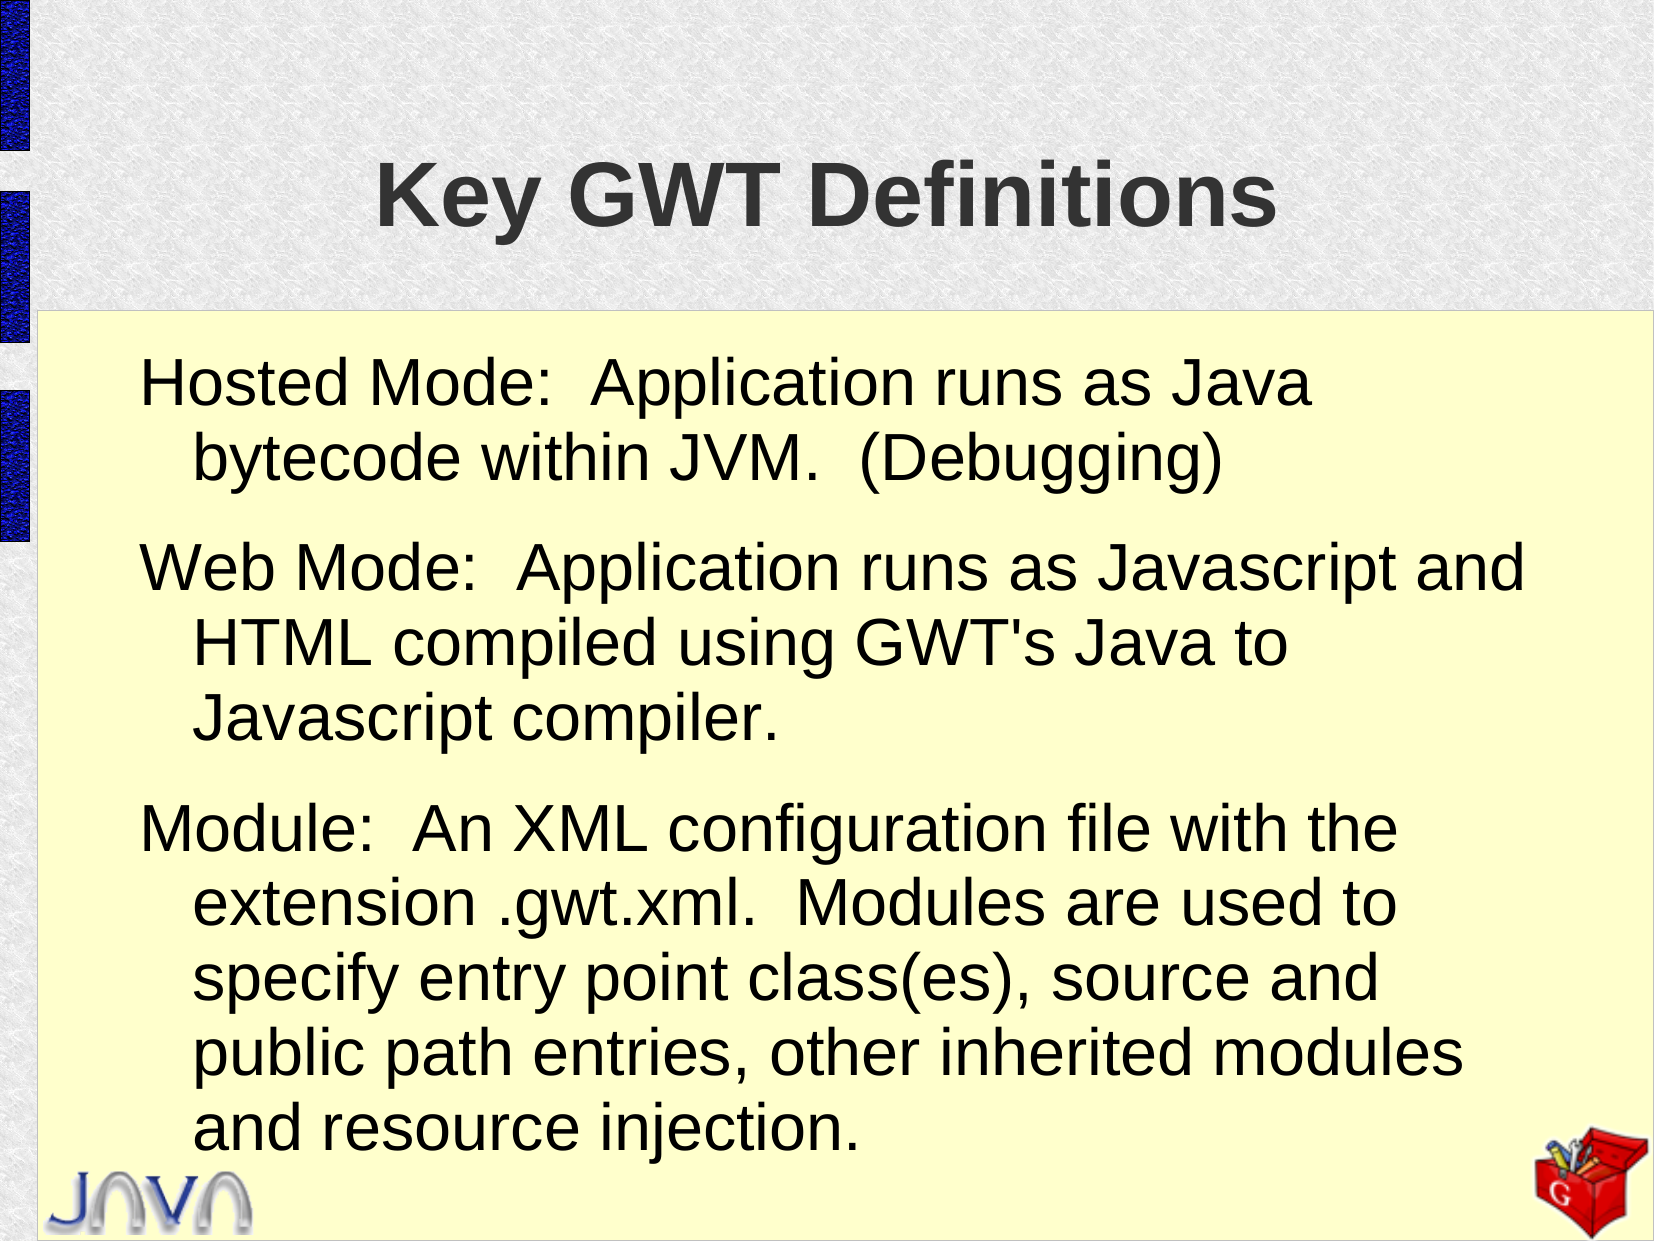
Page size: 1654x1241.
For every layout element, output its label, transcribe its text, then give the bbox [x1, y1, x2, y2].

picture [1, 1, 29, 150]
picture [1534, 1118, 1654, 1241]
title Key GWT Definitions [121, 91, 1534, 299]
picture [43, 1162, 121, 1235]
picture [0, 0, 1654, 1241]
picture [1, 391, 29, 541]
list Hosted Mode: Application runs as Java bytecode within JVM. (Debugging) Web Mode: Application runs as Javascript and HTML compiled using GWT's Java to Javascript compiler. Module: An XML configuration file with the extension .gwt.xml. Modules are used to specify entry point class(es), source and public path entries, other inherited modules and resource injection. [121, 344, 1534, 1241]
picture [1, 192, 29, 342]
